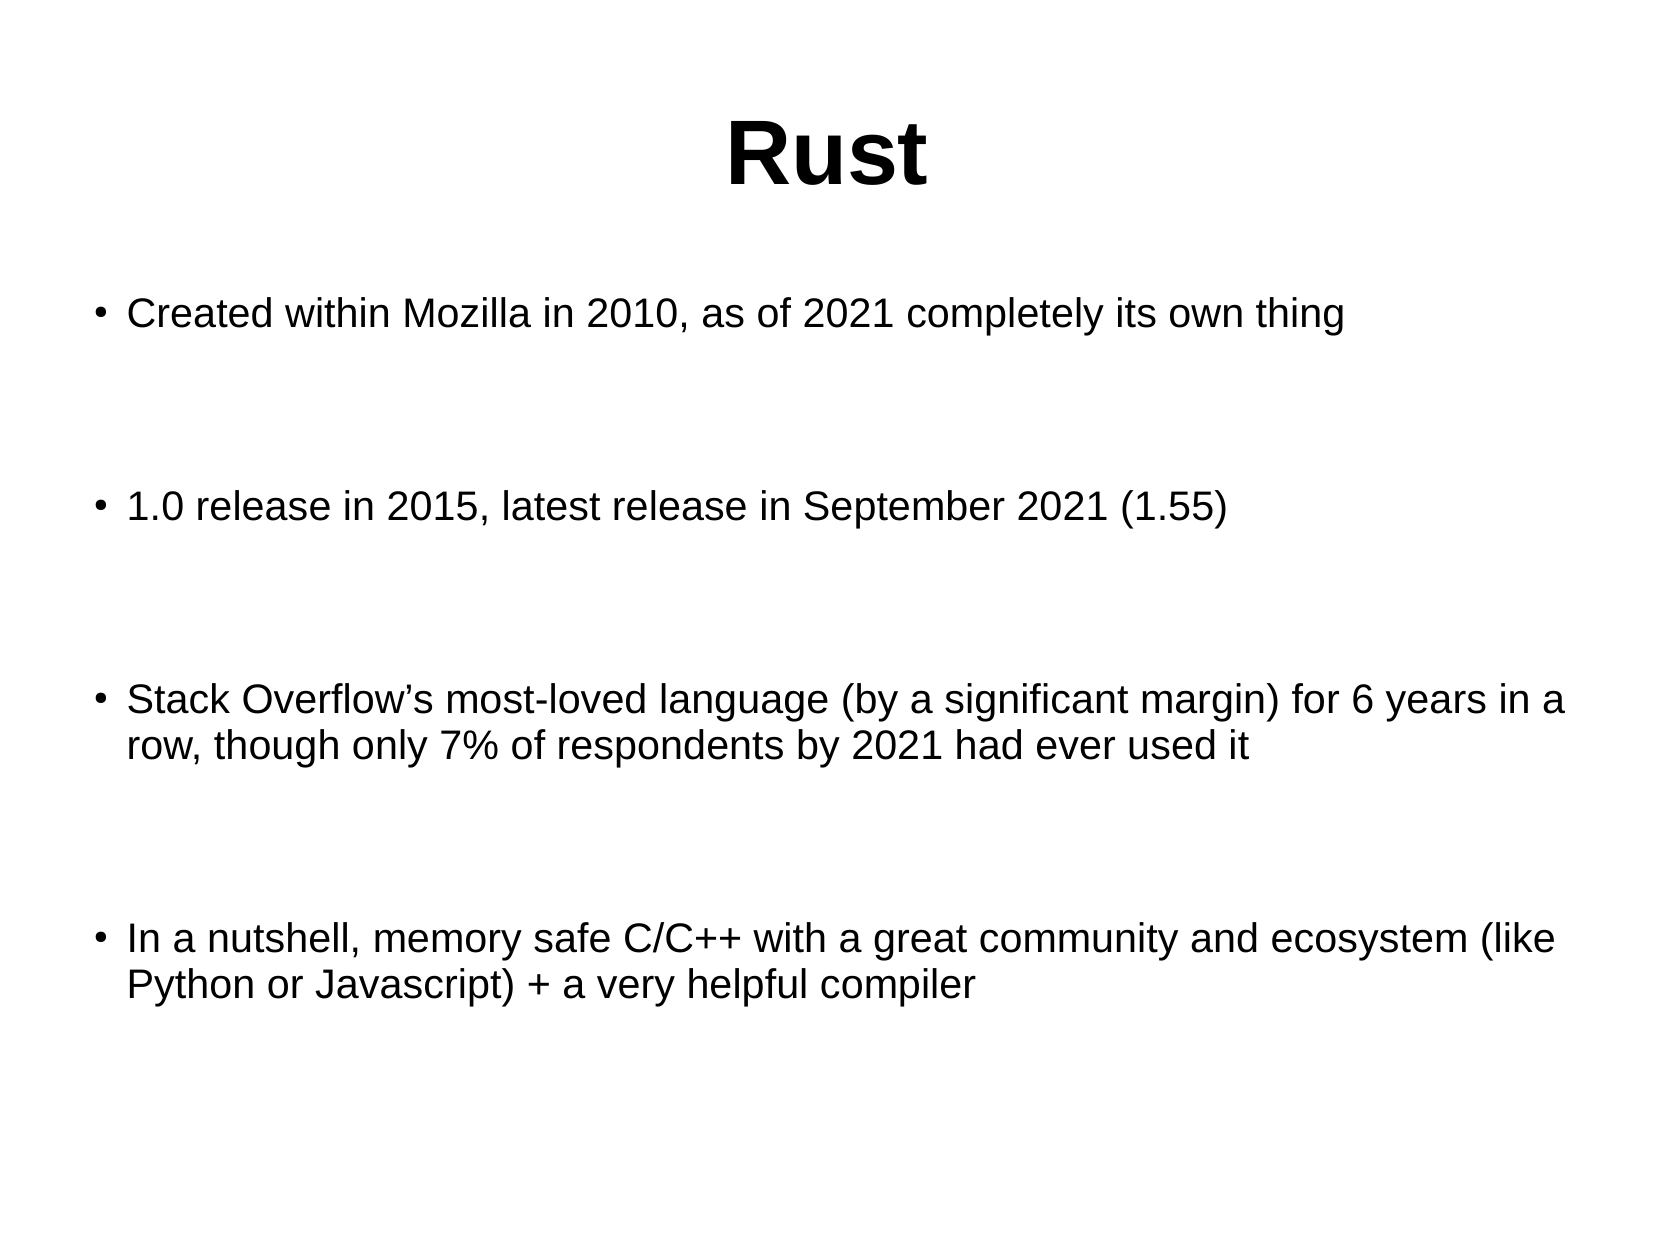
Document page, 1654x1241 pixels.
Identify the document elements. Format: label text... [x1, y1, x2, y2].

list Created within Mozilla in 2010, as of 2021 completely its own thing 1.0 release in 2015, latest release in September 2021 (1.55) Stack Overflow’s most-loved language (by a significant margin) for 6 years in a row, though only 7% of respondents by 2021 had ever used it In a nutshell, memory safe C/C++ with a great community and ecosystem (like Python or Javascript) + a very helpful compiler [82, 290, 1571, 1010]
title Rust [82, 49, 1571, 257]
